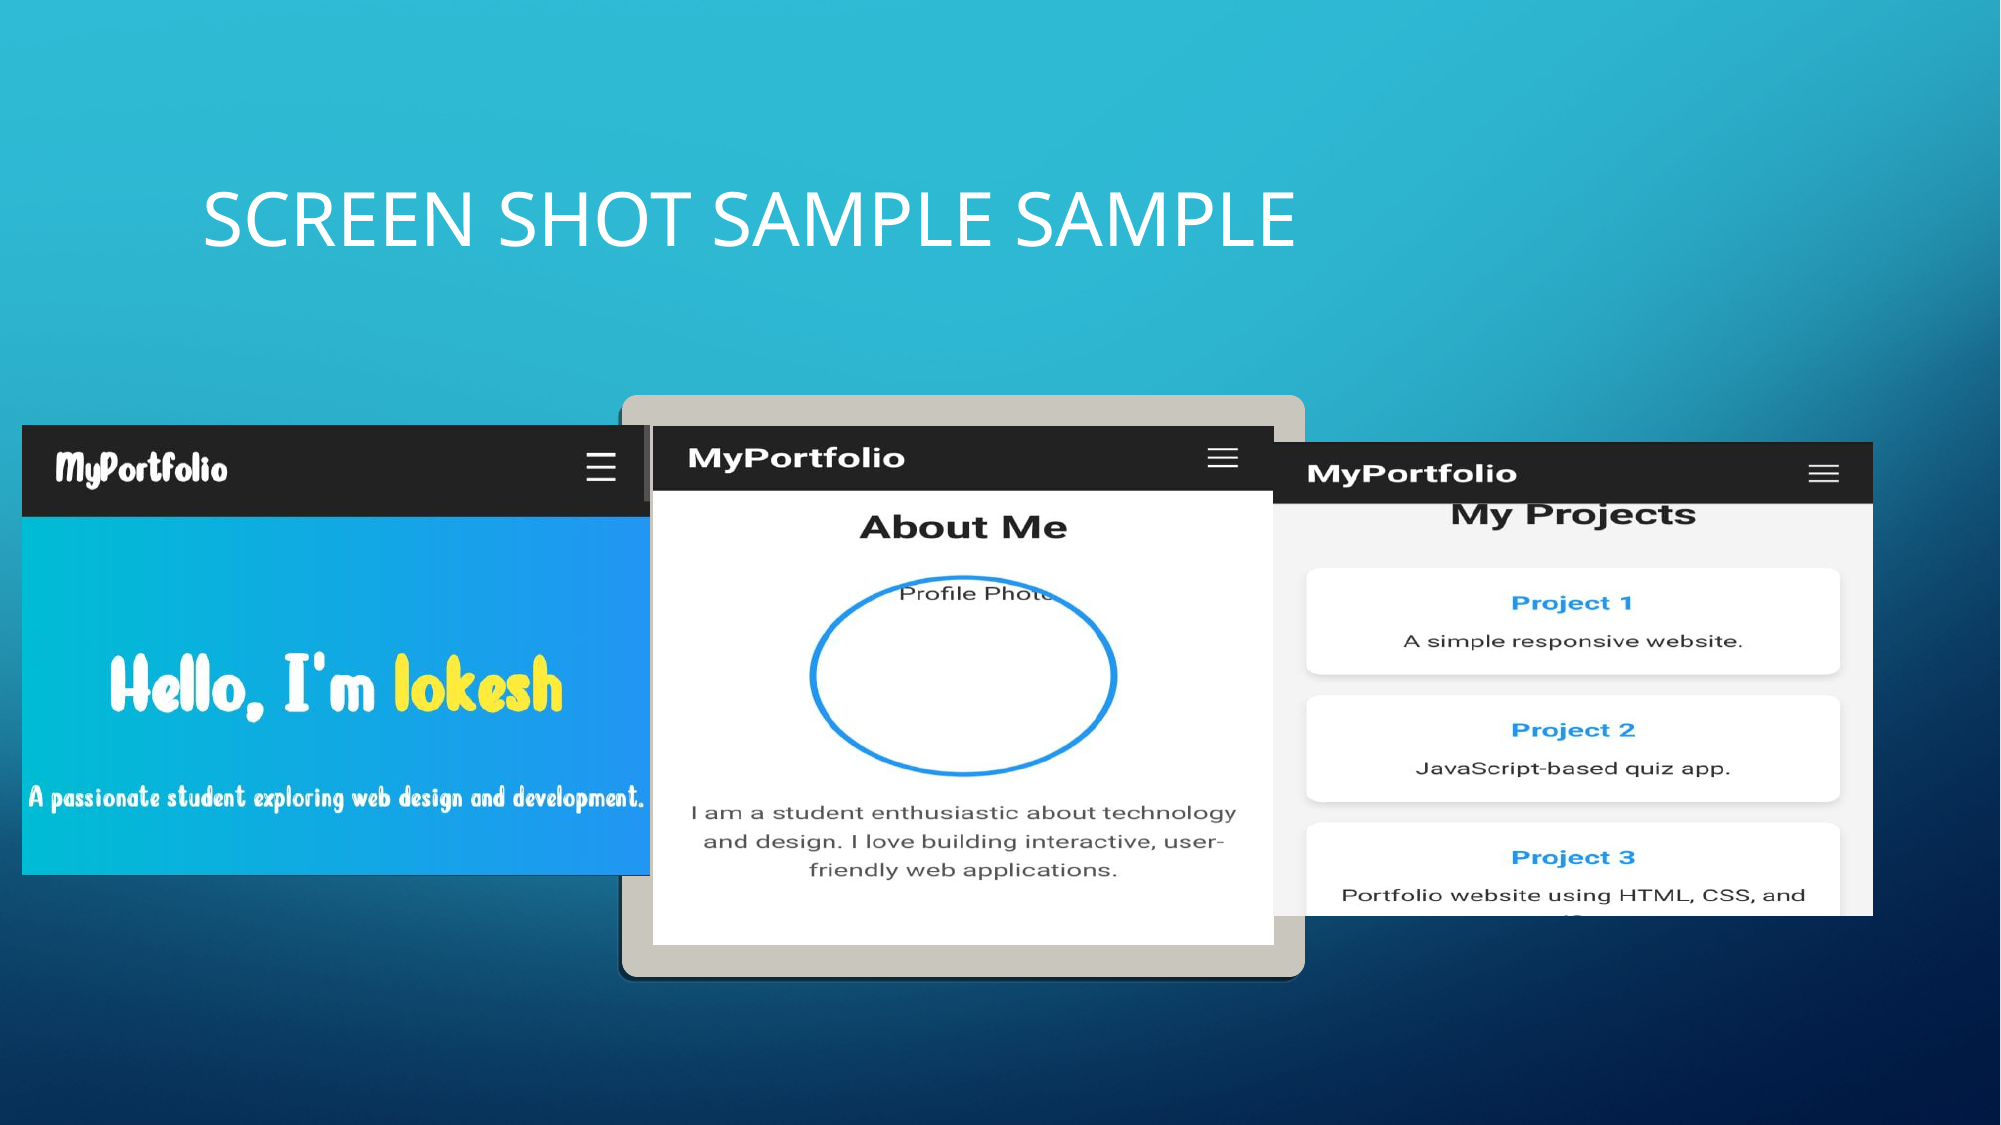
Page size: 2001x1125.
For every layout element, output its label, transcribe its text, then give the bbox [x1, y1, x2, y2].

picture [652, 425, 1873, 946]
picture [22, 425, 650, 876]
title Screen shot sample sample [187, 101, 1813, 344]
